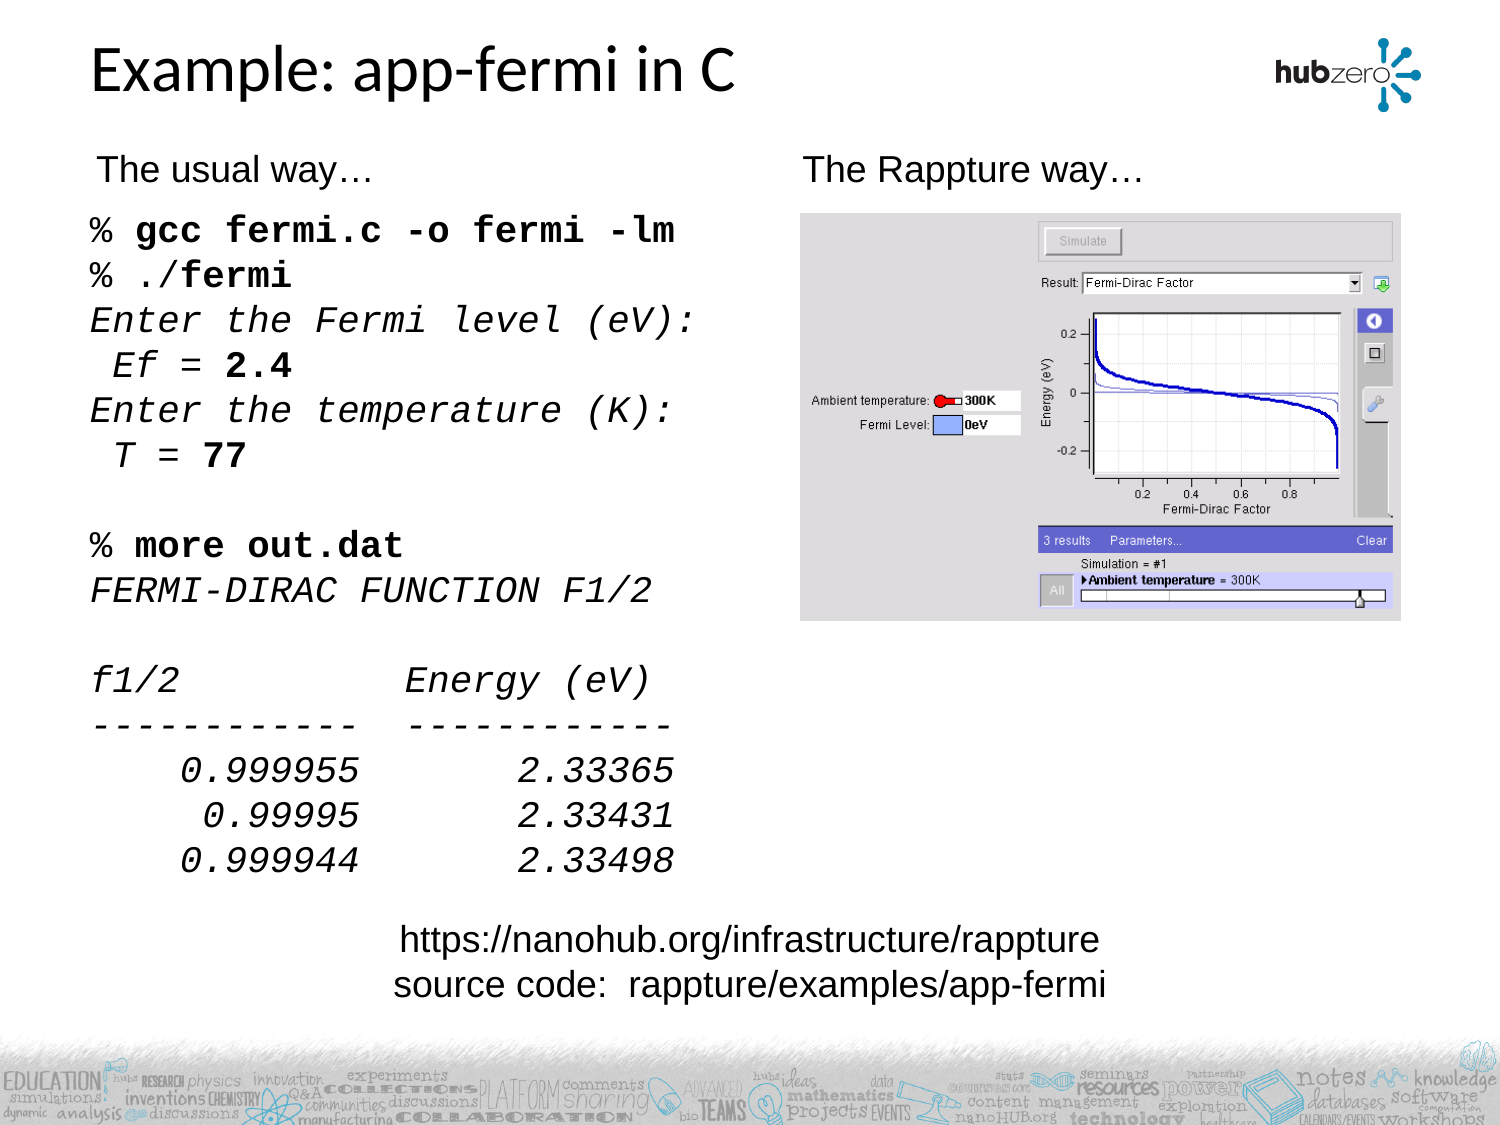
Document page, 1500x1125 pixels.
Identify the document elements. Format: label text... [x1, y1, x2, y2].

text_box https://nanohub.org/infrastructure/rappture source code: rappture/examples/app-fermi [378, 907, 1122, 1013]
text_box The Rappture way… [787, 137, 1161, 198]
text_box The usual way… [81, 137, 390, 198]
text_box % gcc fermi.c -o fermi -lm % ./fermi Enter the Fermi level (eV): Ef = 2.4 Enter the temperature (K): T = 77 % more out.dat FERMI-DIRAC FUNCTION F1/2 f1/2 Energy (eV) ------------ ------------ 0.999955 2.33365 0.99995 2.33431 0.999944 2.33498 [74, 197, 713, 888]
text_box Example: app-fermi in C [75, 12, 1249, 118]
picture [800, 213, 1401, 621]
picture [0, 1034, 1500, 1125]
picture [1272, 35, 1424, 115]
